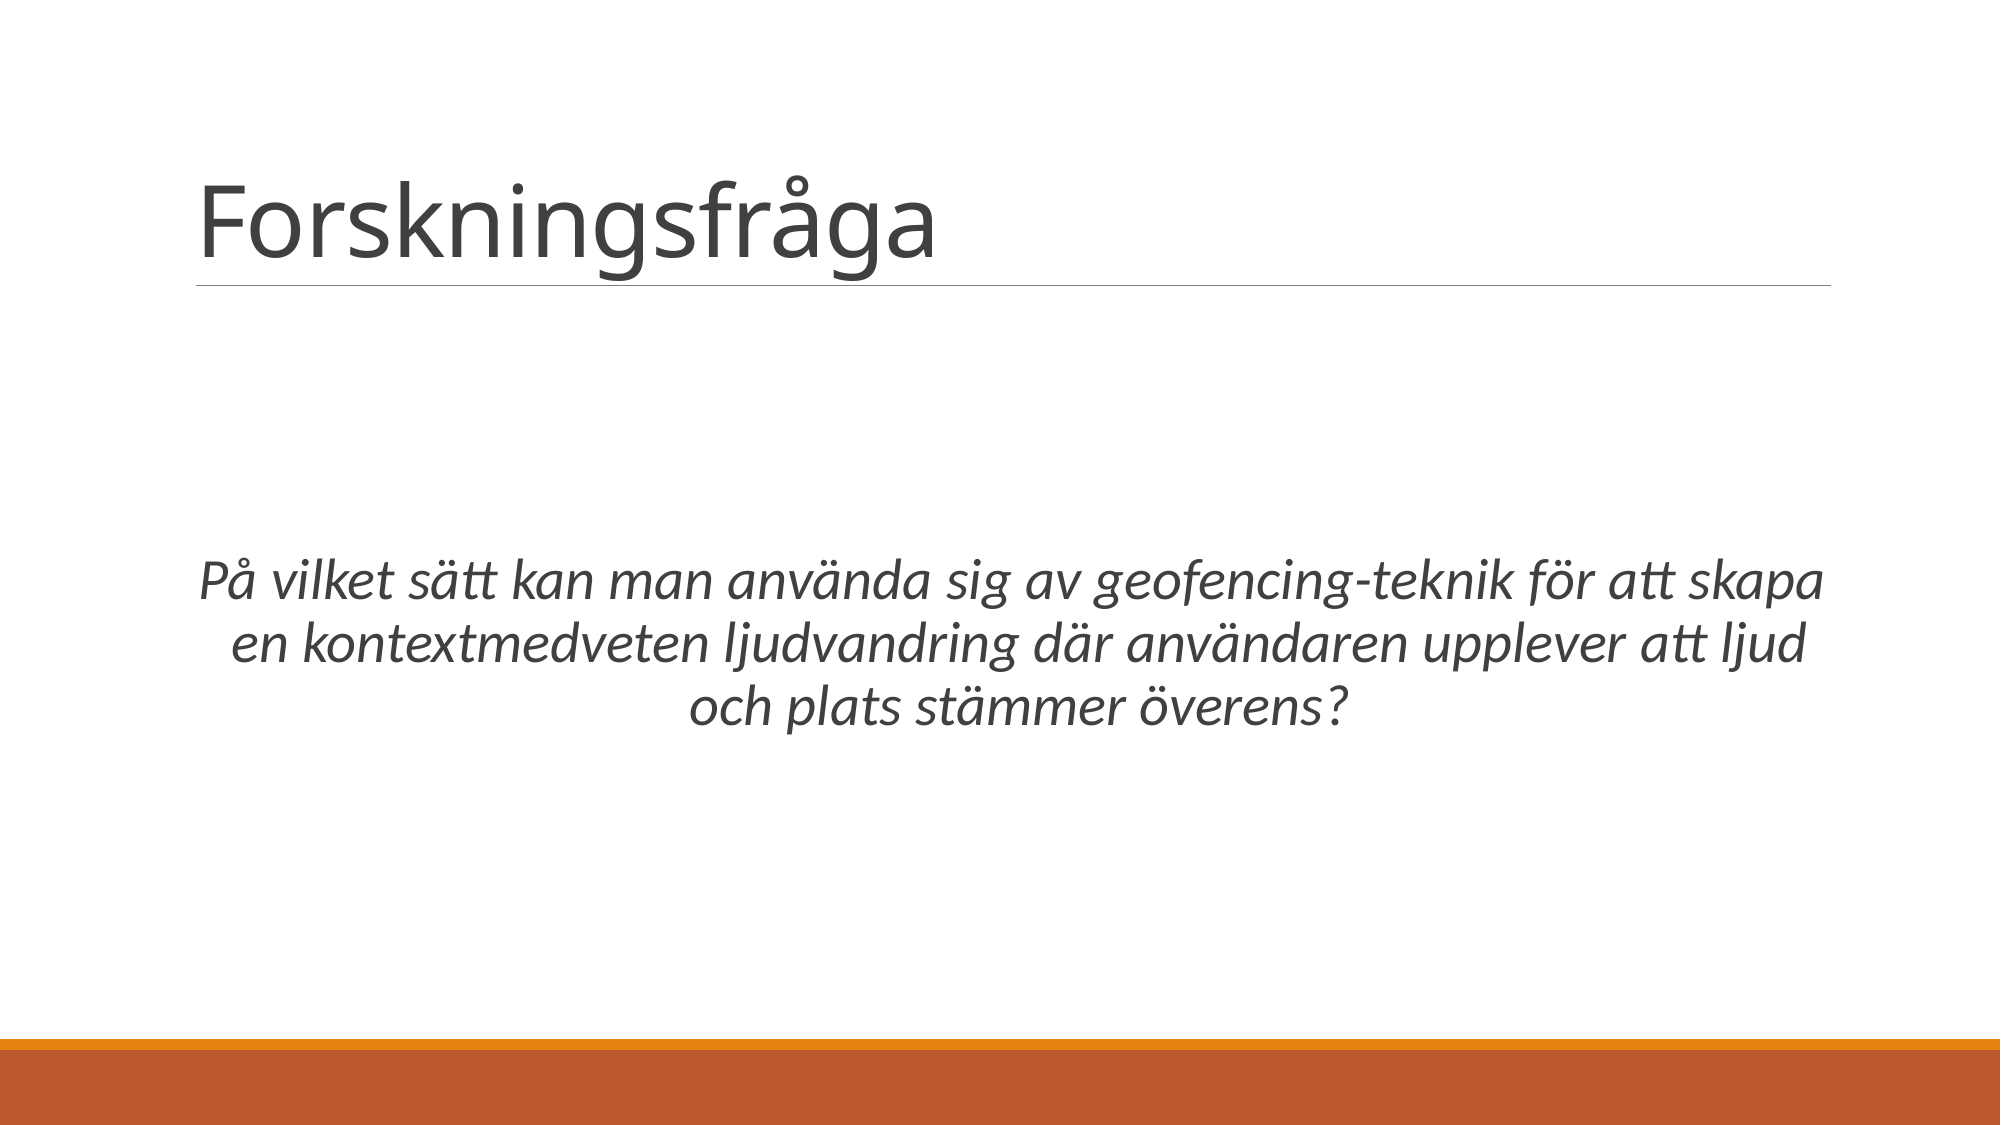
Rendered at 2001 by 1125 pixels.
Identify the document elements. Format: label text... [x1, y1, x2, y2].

title Forskningsfråga [180, 47, 1831, 286]
list På vilket sätt kan man använda sig av geofencing-teknik för att skapa en kontextmedveten ljudvandring där användaren upplever att ljud och plats stämmer överens? [180, 466, 1831, 780]
